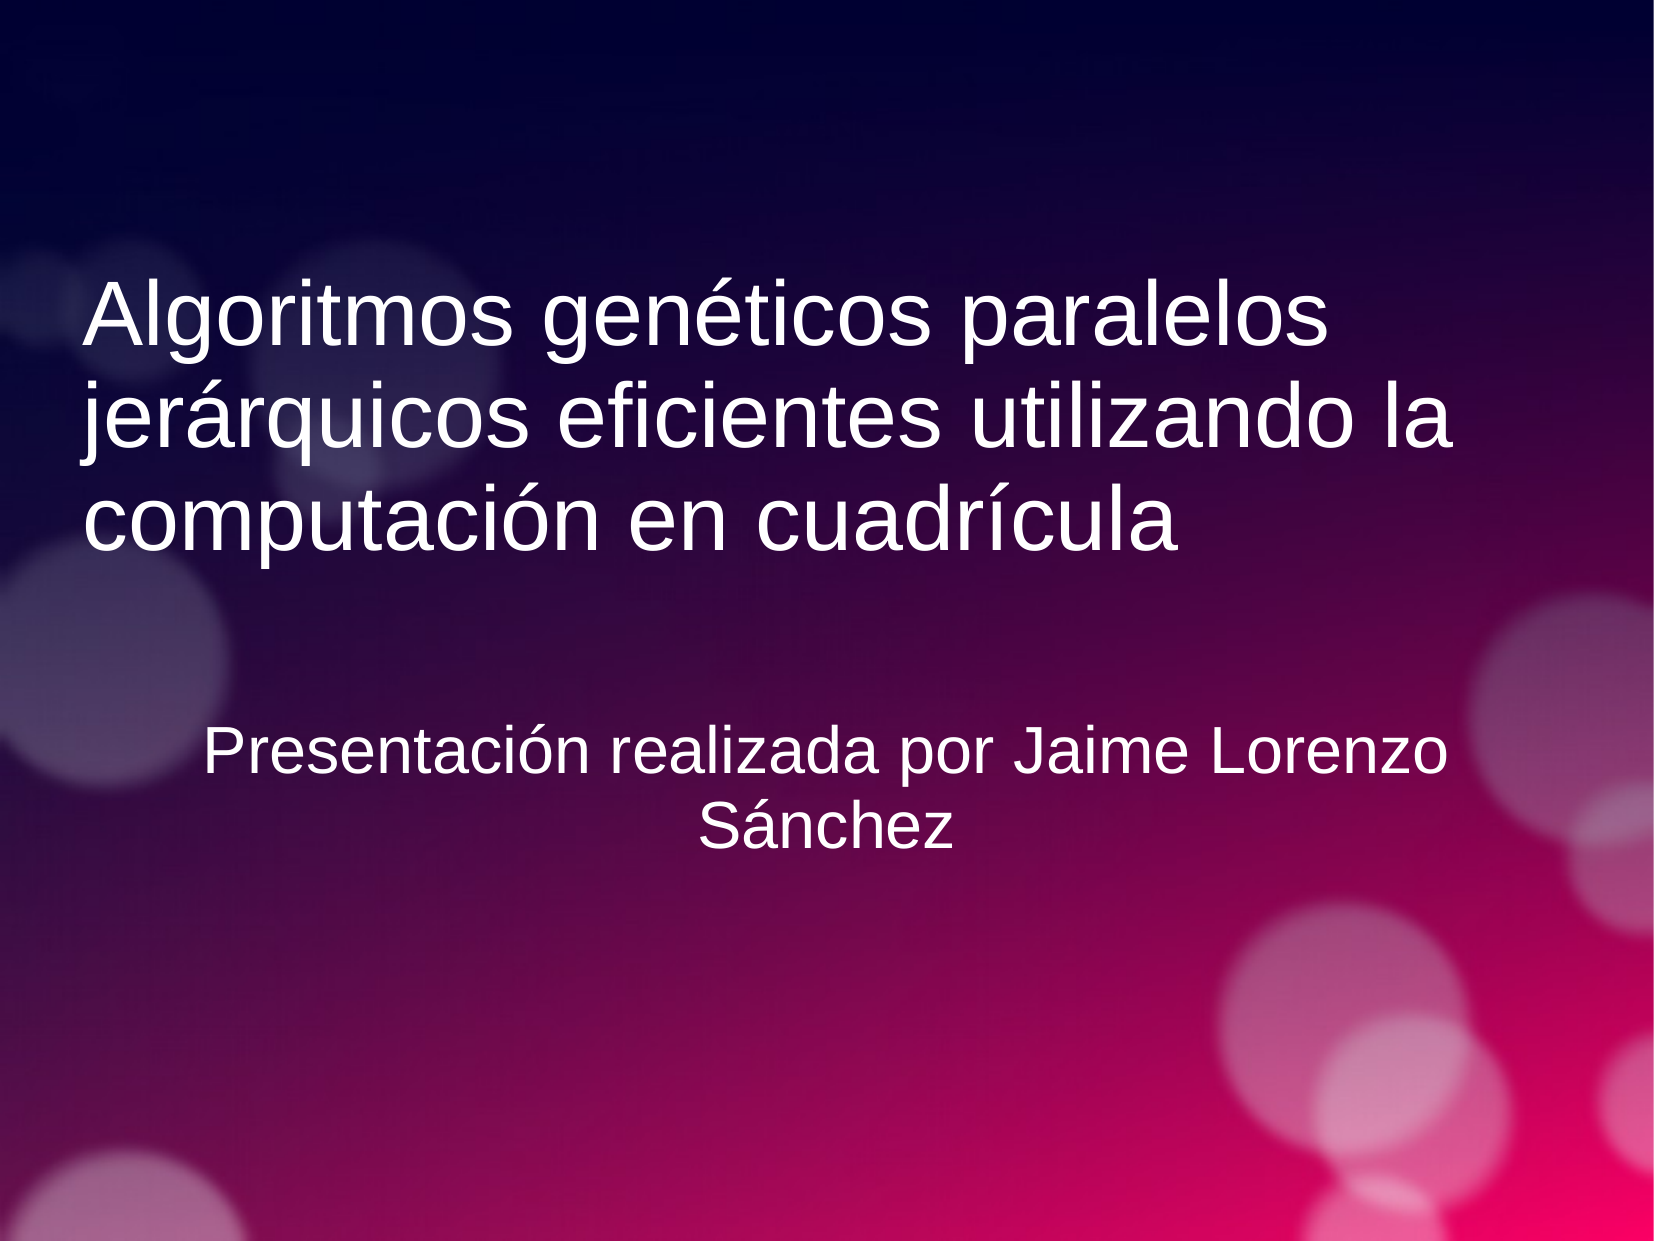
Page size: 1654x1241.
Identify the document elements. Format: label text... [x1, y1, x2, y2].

picture [0, 0, 1654, 1241]
title Algoritmos genéticos paralelos jerárquicos eficientes utilizando la computación en cuadrícula [82, 262, 1571, 566]
subtitle Presentación realizada por Jaime Lorenzo Sánchez [82, 566, 1571, 1010]
